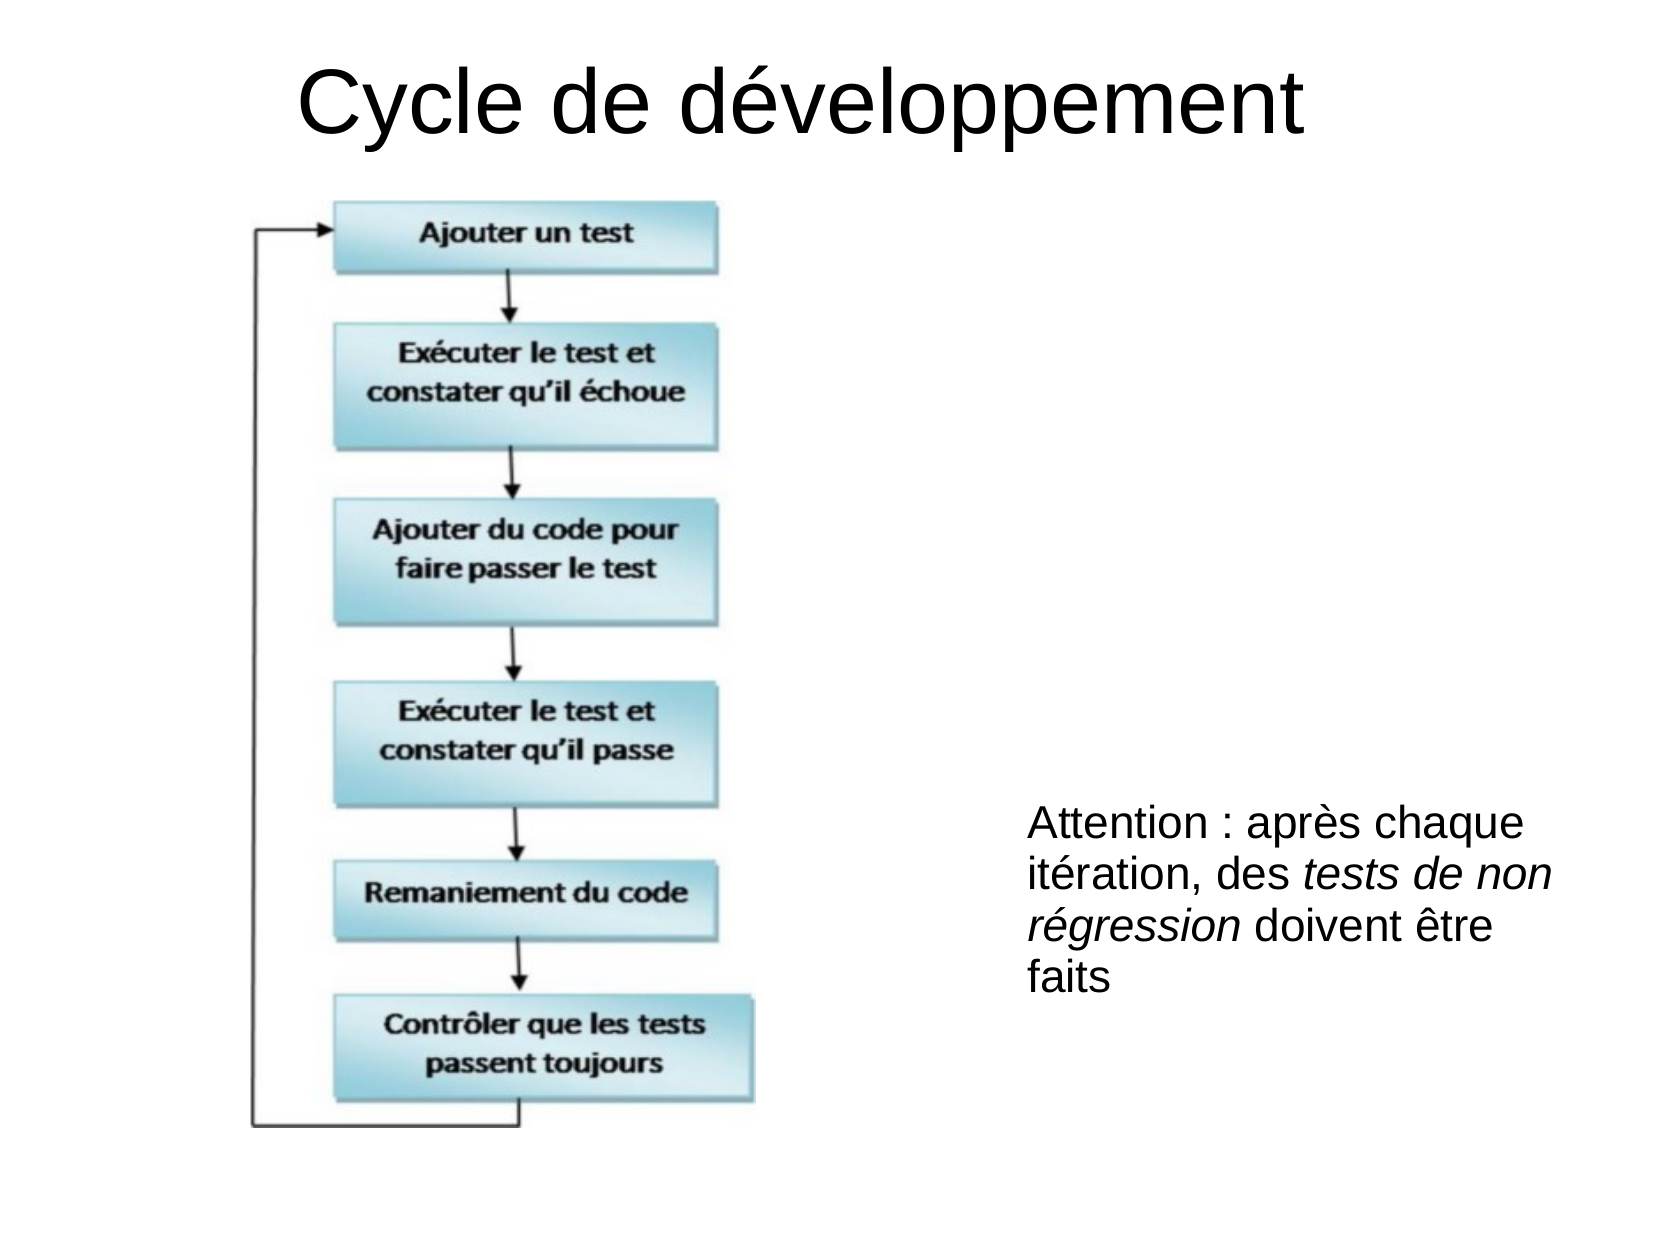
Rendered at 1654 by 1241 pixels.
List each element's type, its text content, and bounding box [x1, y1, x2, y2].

picture [250, 200, 756, 1128]
list Attention : après chaque itération, des tests de non régression doivent être faits [1027, 437, 1571, 1010]
title Cycle de développement [82, 49, 1571, 257]
